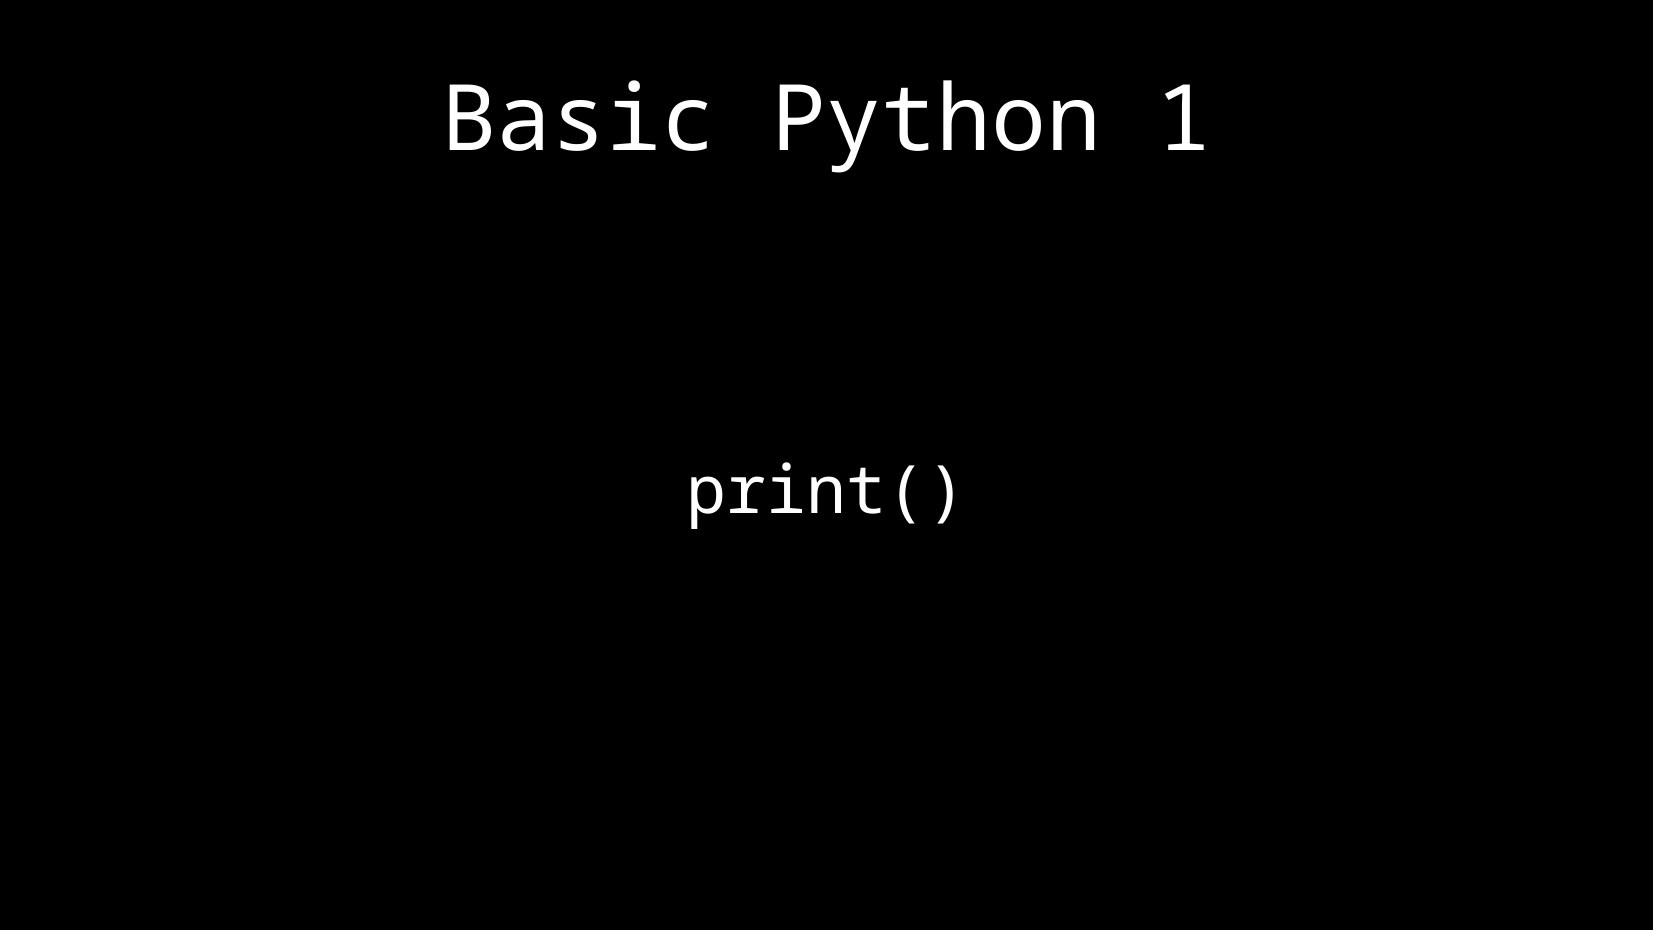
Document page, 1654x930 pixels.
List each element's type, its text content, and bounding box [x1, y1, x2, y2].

title Basic Python 1 [82, 37, 1571, 193]
subtitle print() [82, 217, 1571, 757]
